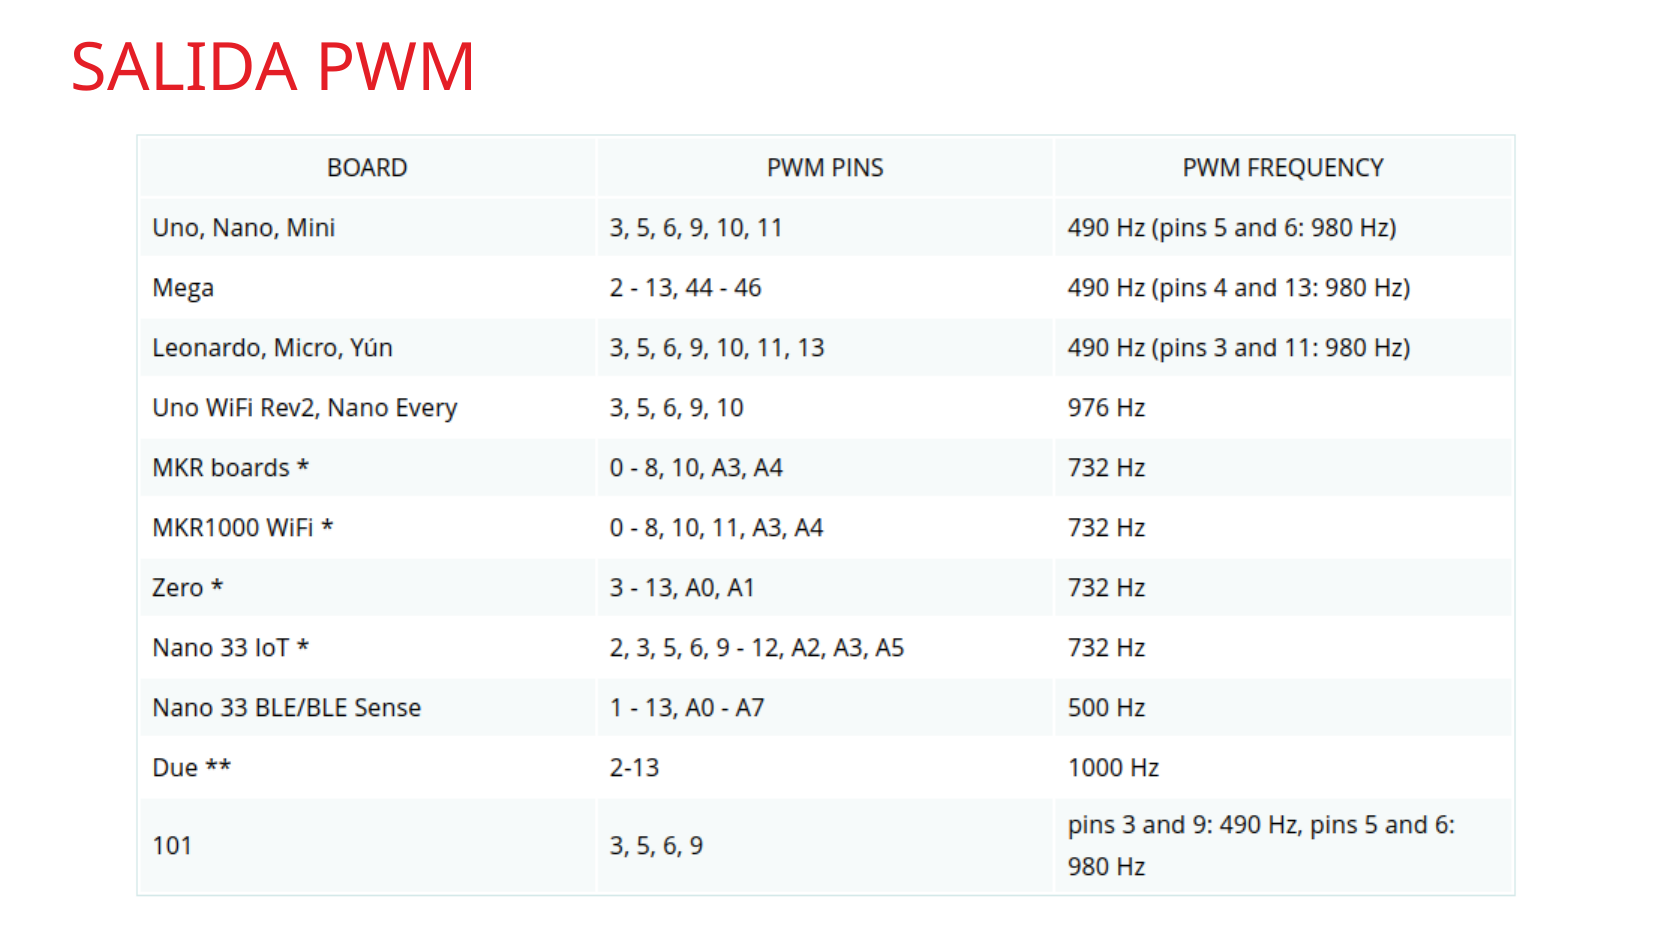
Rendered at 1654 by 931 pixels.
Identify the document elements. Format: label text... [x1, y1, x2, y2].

picture [129, 127, 1525, 904]
title SALIDA PWM [70, 11, 1347, 118]
